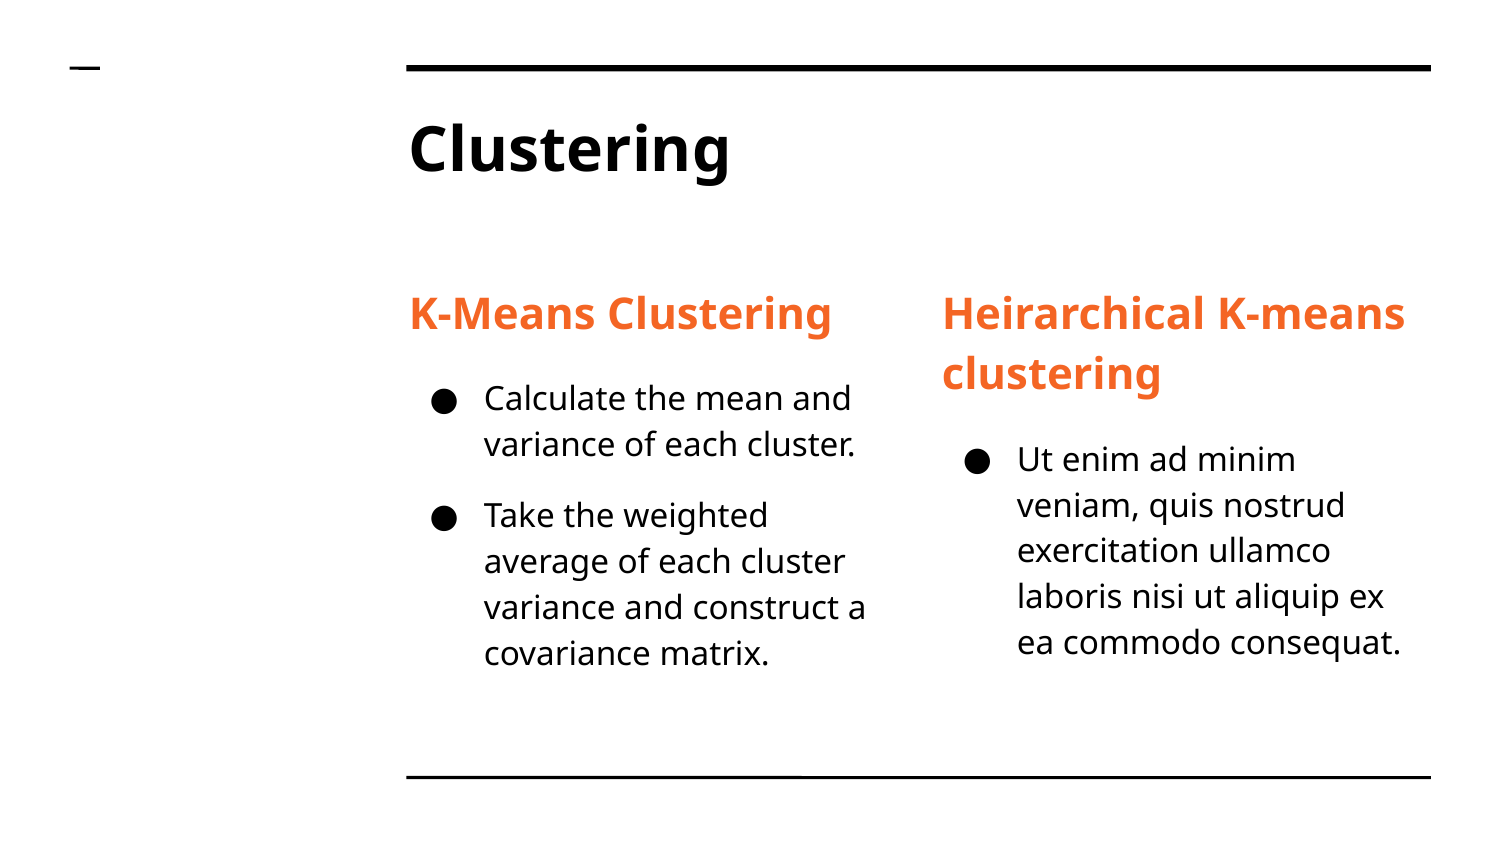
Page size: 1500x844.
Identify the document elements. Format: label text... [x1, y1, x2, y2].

list K-Means Clustering Calculate the mean and variance of each cluster. Take the weighted average of each cluster variance and construct a covariance matrix. [393, 262, 898, 756]
title Clustering [393, 94, 1431, 199]
list Heirarchical K-means clustering Ut enim ad minim veniam, quis nostrud exercitation ullamco laboris nisi ut aliquip ex ea commodo consequat. [926, 262, 1431, 756]
